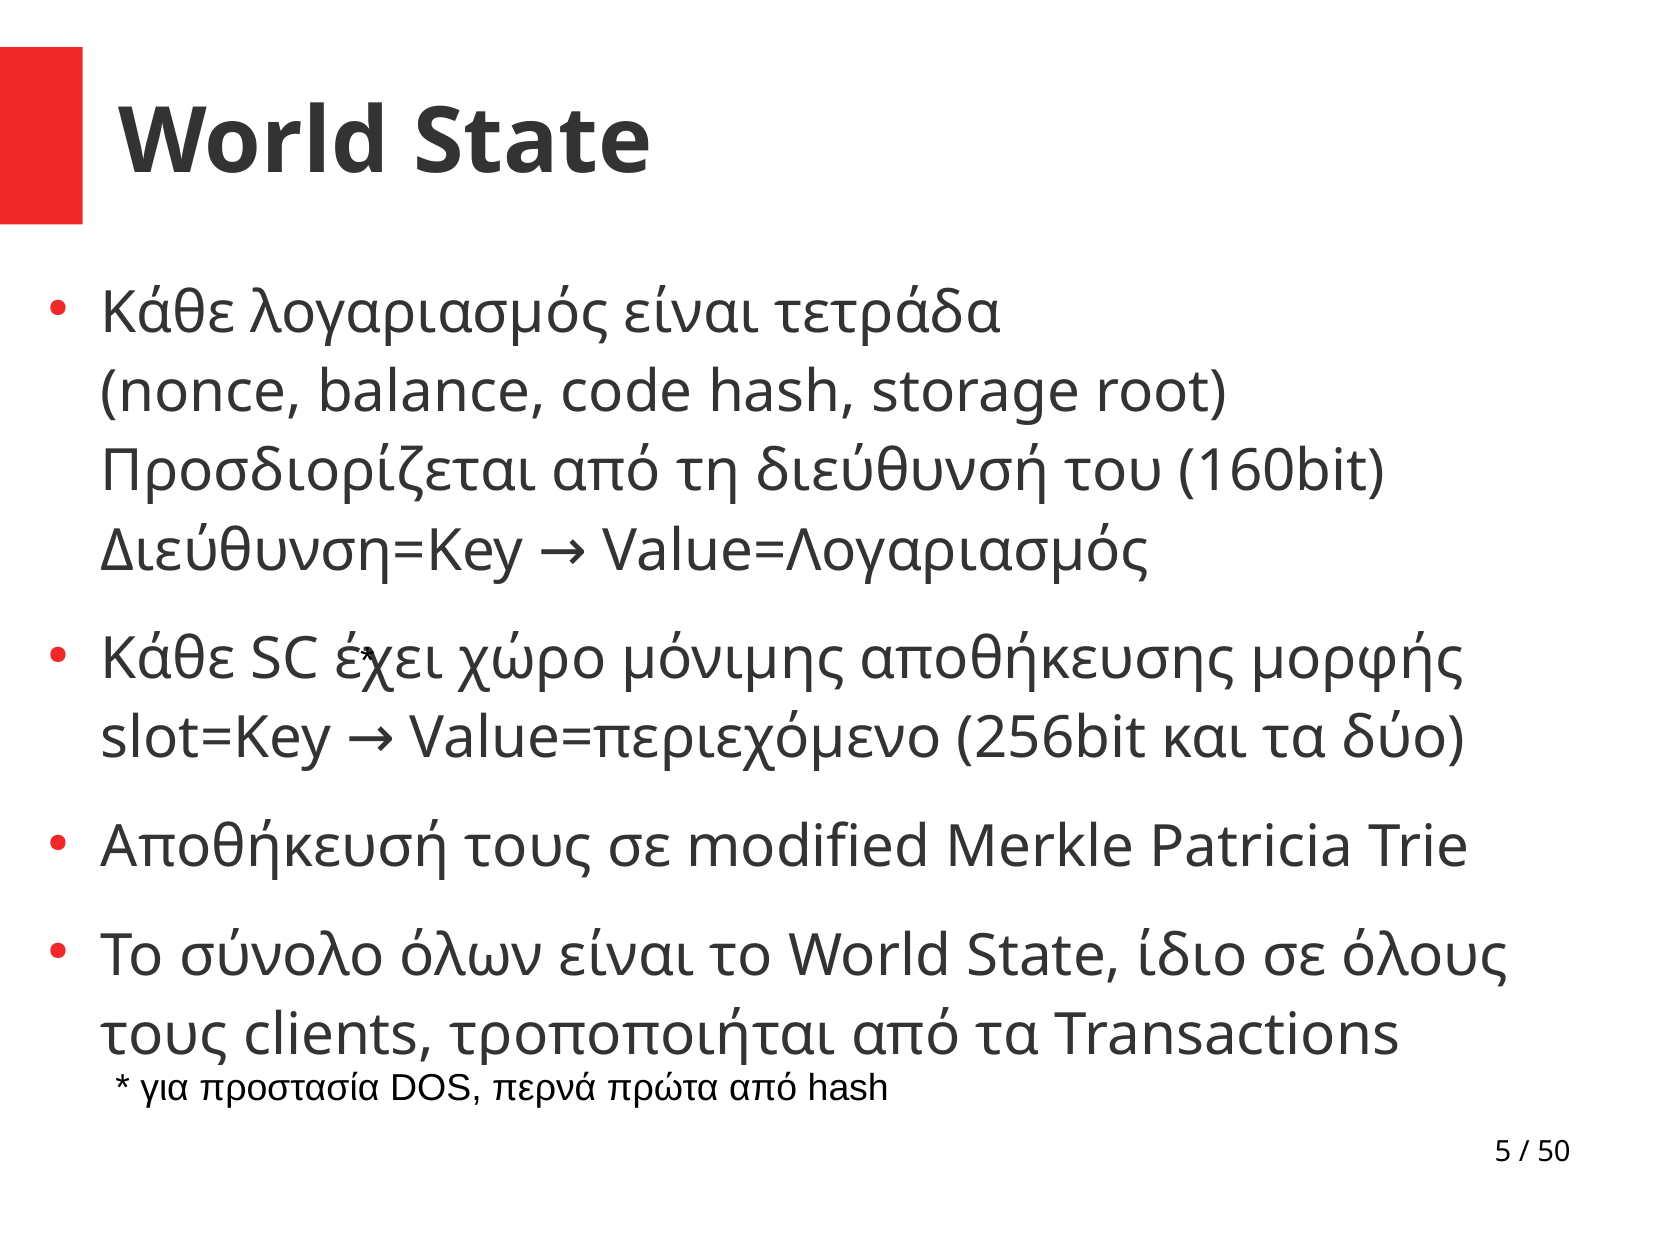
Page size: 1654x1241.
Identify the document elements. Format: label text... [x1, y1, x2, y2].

text_box * [60, 600, 676, 721]
title World State [118, 33, 1571, 241]
text_box * για προστασία DOS, περνά πρώτα από hash [90, 1065, 916, 1111]
list Κάθε λογαριασμός είναι τετράδα (nonce, balance, code hash, storage root) Προσδιορίζεται από τη διεύθυνσή του (160bit) Διεύθυνση=Key → Value=Λογαριασμός Κάθε SC έχει χώρο μόνιμης αποθήκευσης μορφής slot=Key → Value=περιεχόμενο (256bit και τα δύο) Αποθήκευσή τους σε modified Merkle Patricia Trie Το σύνολο όλων είναι το World State, ίδιο σε όλους τους clients, τροποποιήται από τα Transactions [30, 270, 1621, 1066]
